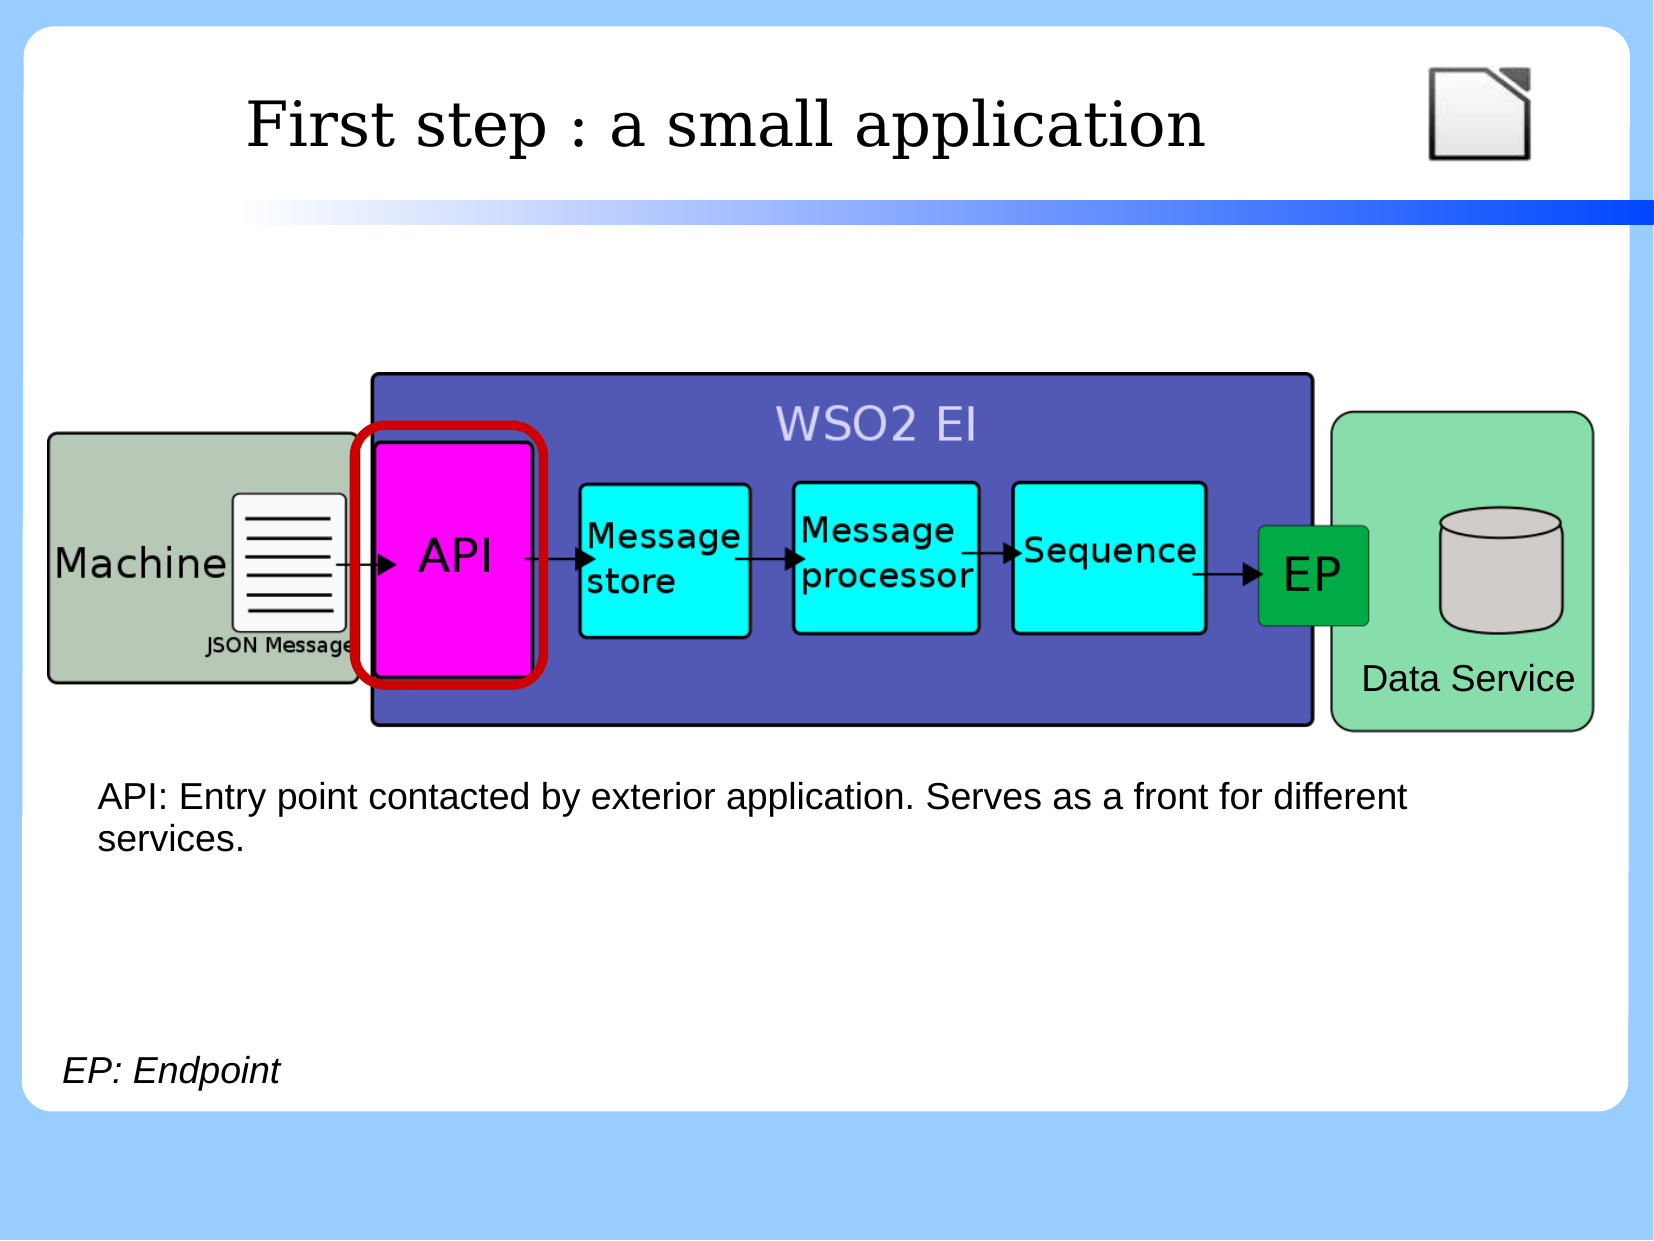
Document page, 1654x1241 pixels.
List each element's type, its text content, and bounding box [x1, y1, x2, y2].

picture [1417, 47, 1562, 177]
title First step : a small application [82, 49, 1371, 201]
text_box EP: Endpoint [47, 1041, 1595, 1099]
text_box API: Entry point contacted by exterior application. Serves as a front for different services. [82, 767, 1571, 867]
picture [47, 372, 1595, 733]
text_box Data Service [1346, 649, 1595, 707]
